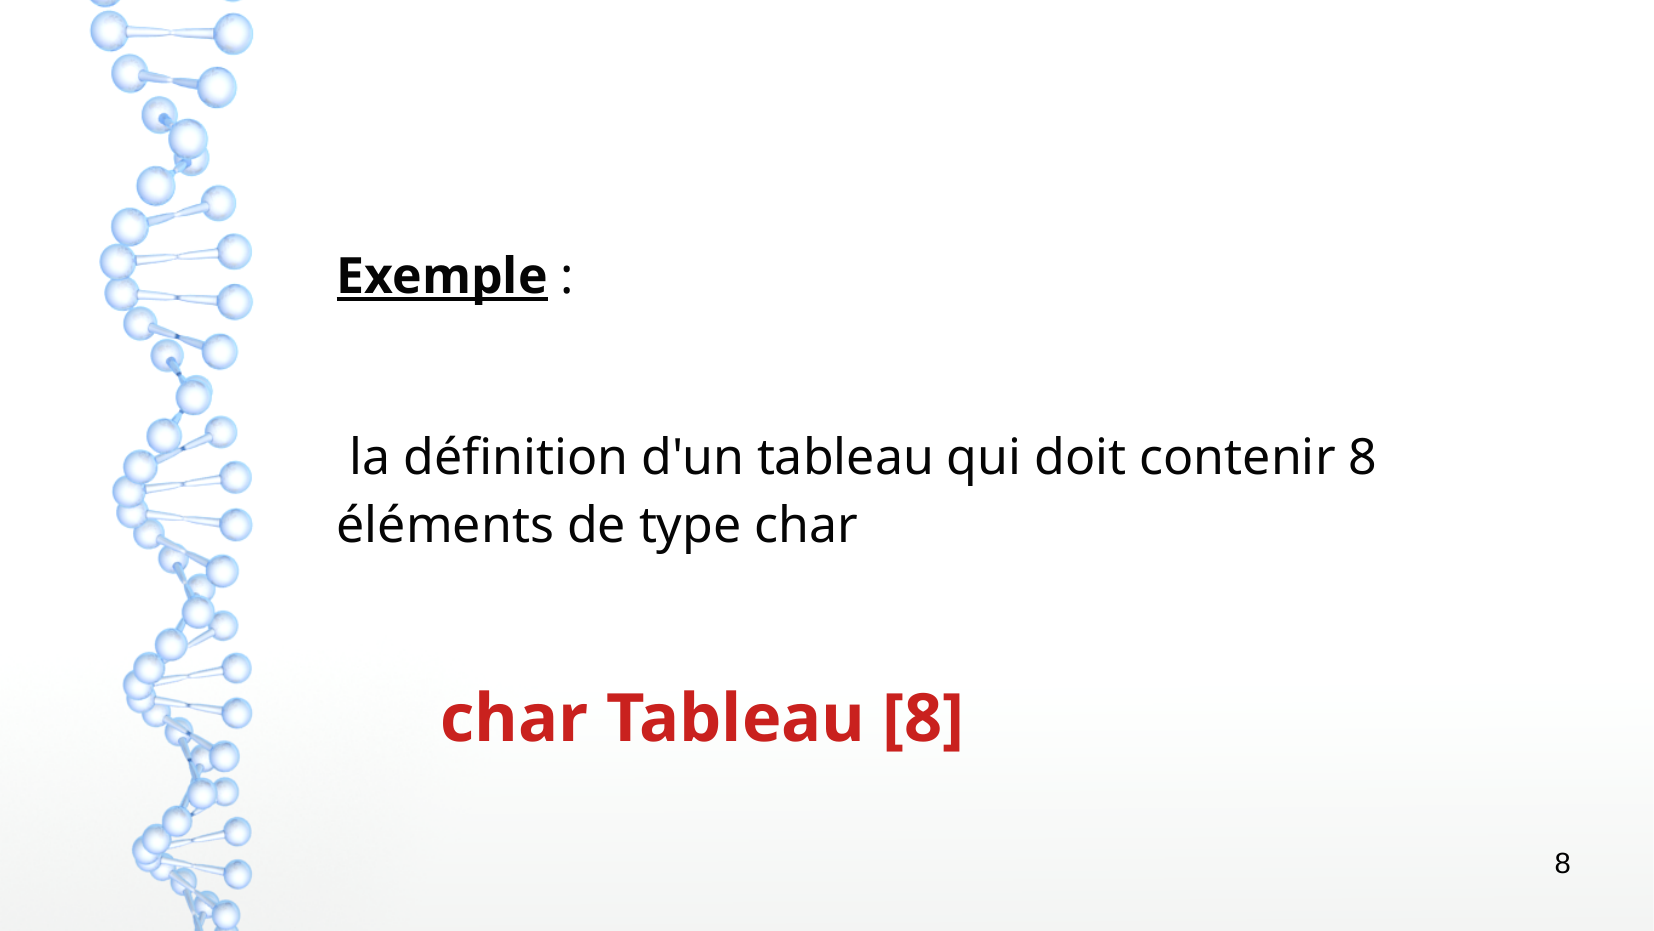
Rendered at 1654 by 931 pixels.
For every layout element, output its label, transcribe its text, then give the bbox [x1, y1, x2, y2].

list Exemple : la définition d'un tableau qui doit contenir 8 éléments de type char char Tableau [8] [265, 240, 1595, 780]
picture [0, 0, 1654, 931]
